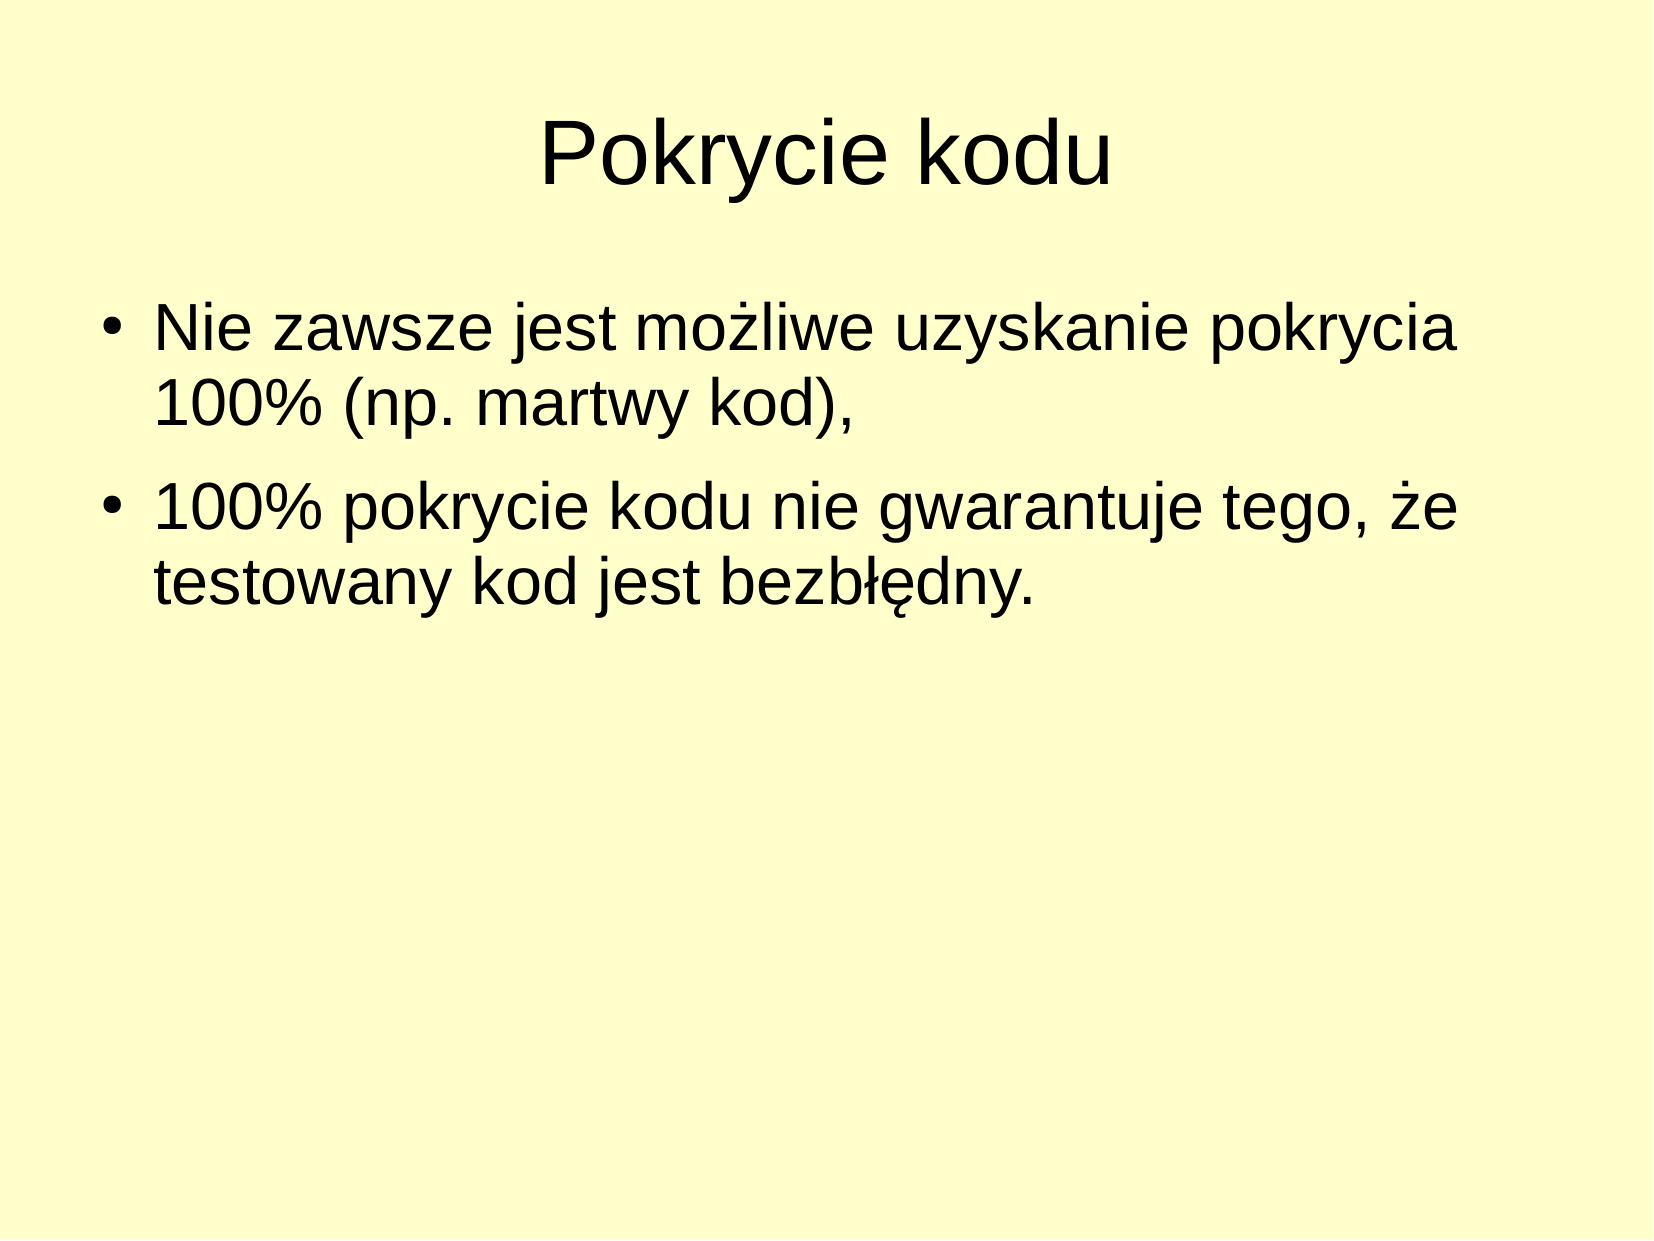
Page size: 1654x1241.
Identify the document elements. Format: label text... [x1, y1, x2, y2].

list Nie zawsze jest możliwe uzyskanie pokrycia 100% (np. martwy kod), 100% pokrycie kodu nie gwarantuje tego, że testowany kod jest bezbłędny. [82, 290, 1571, 1109]
title Pokrycie kodu [82, 49, 1571, 257]
